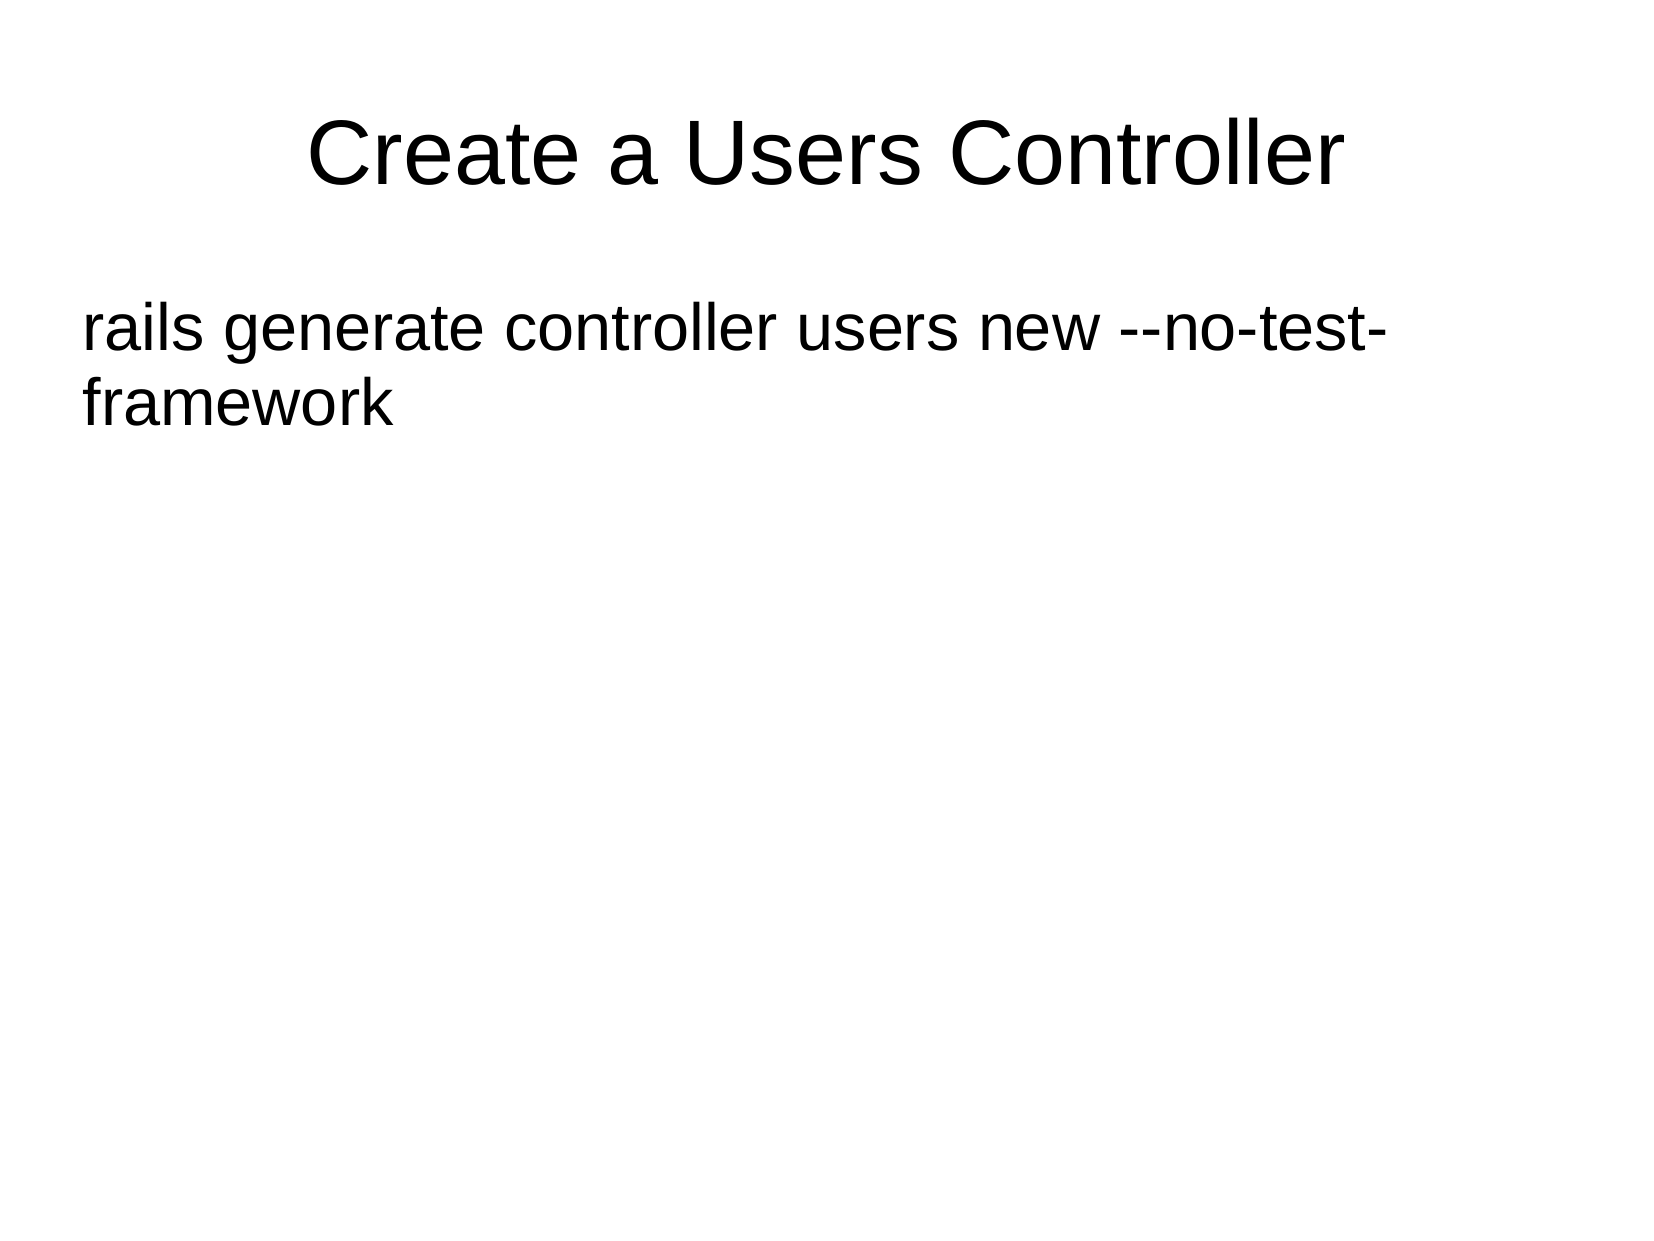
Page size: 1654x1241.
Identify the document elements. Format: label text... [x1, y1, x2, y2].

list rails generate controller users new --no-test-framework [82, 290, 1538, 1010]
title Create a Users Controller [82, 49, 1571, 257]
